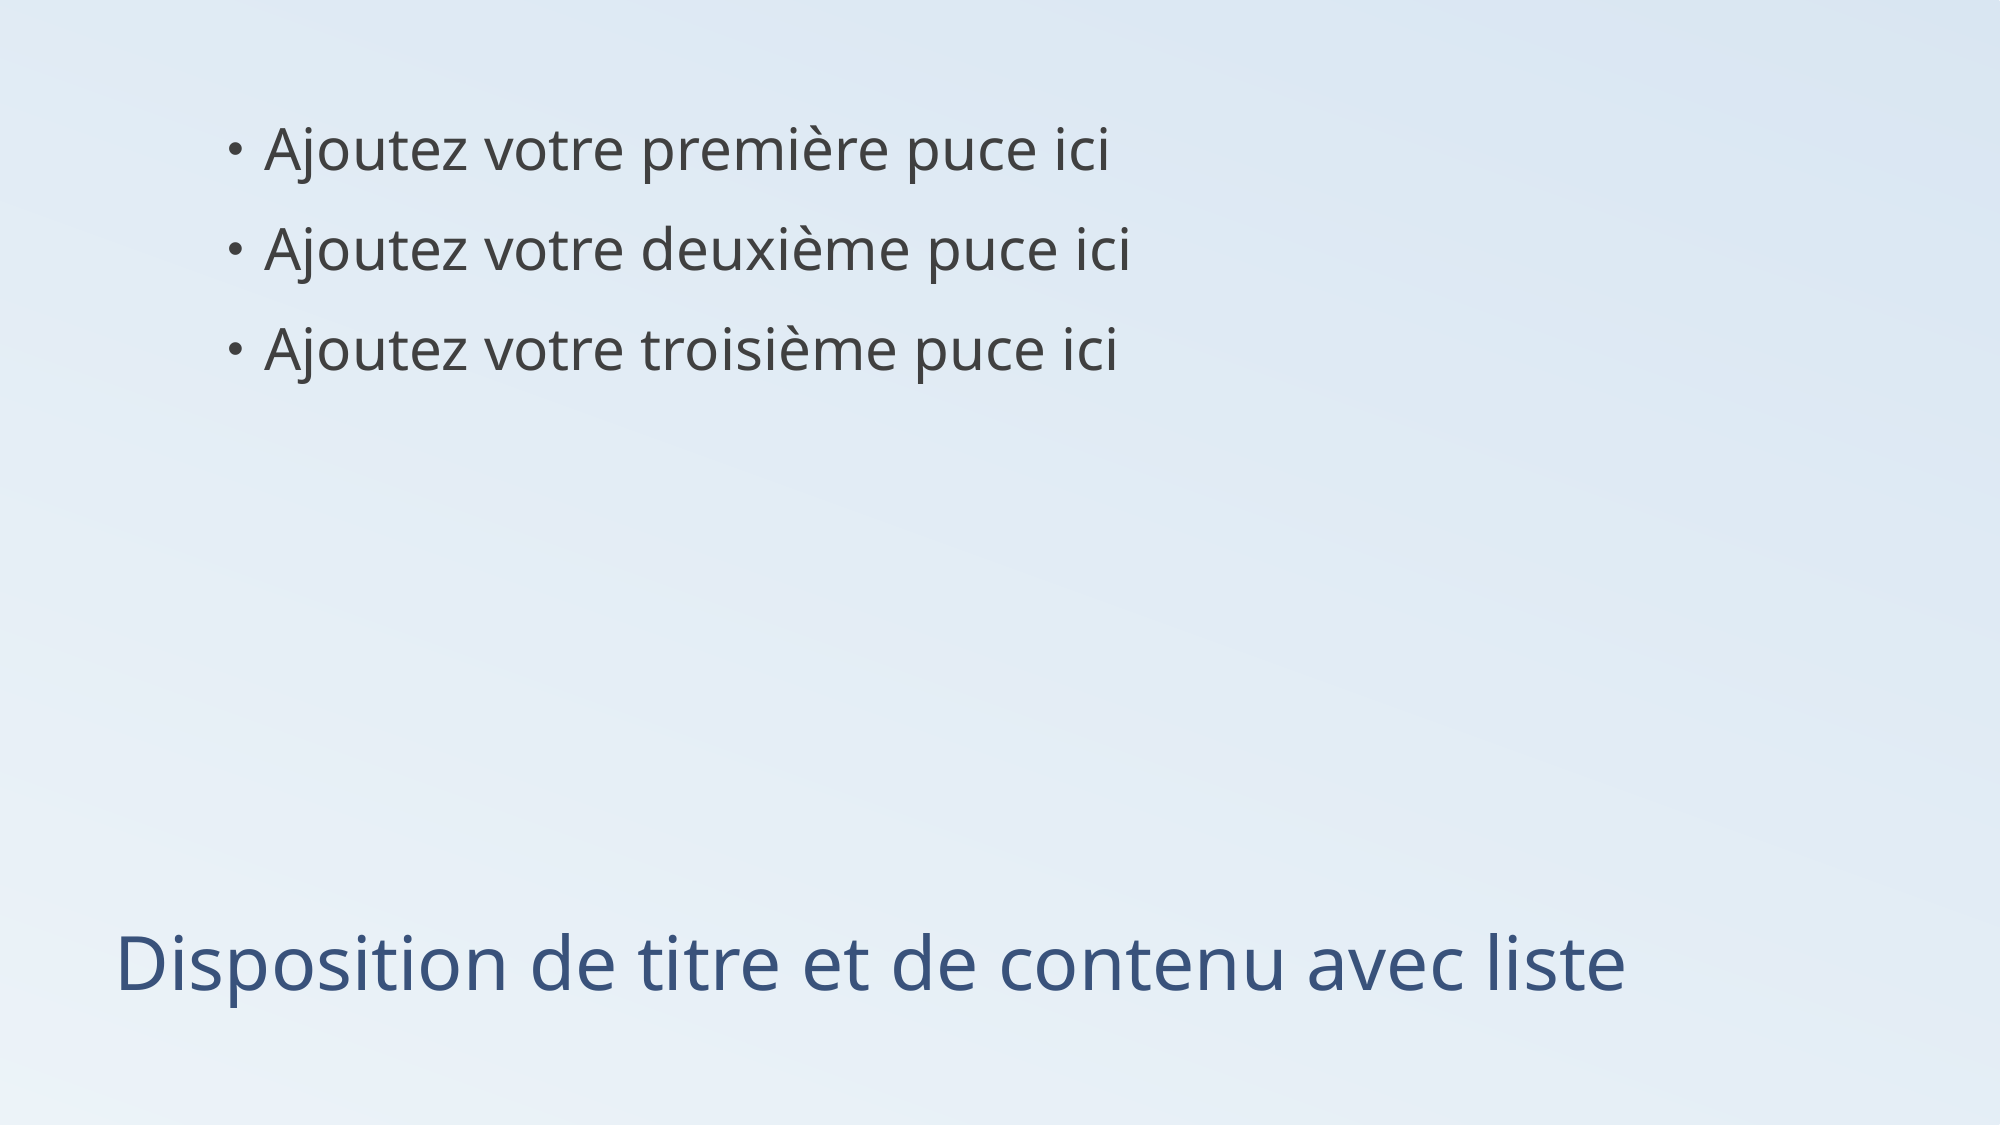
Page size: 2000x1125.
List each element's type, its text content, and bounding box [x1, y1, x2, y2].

list Ajoutez votre première puce ici Ajoutez votre deuxième puce ici Ajoutez votre troisième puce ici [212, 112, 1900, 801]
title Disposition de titre et de contenu avec liste [99, 837, 1900, 1013]
